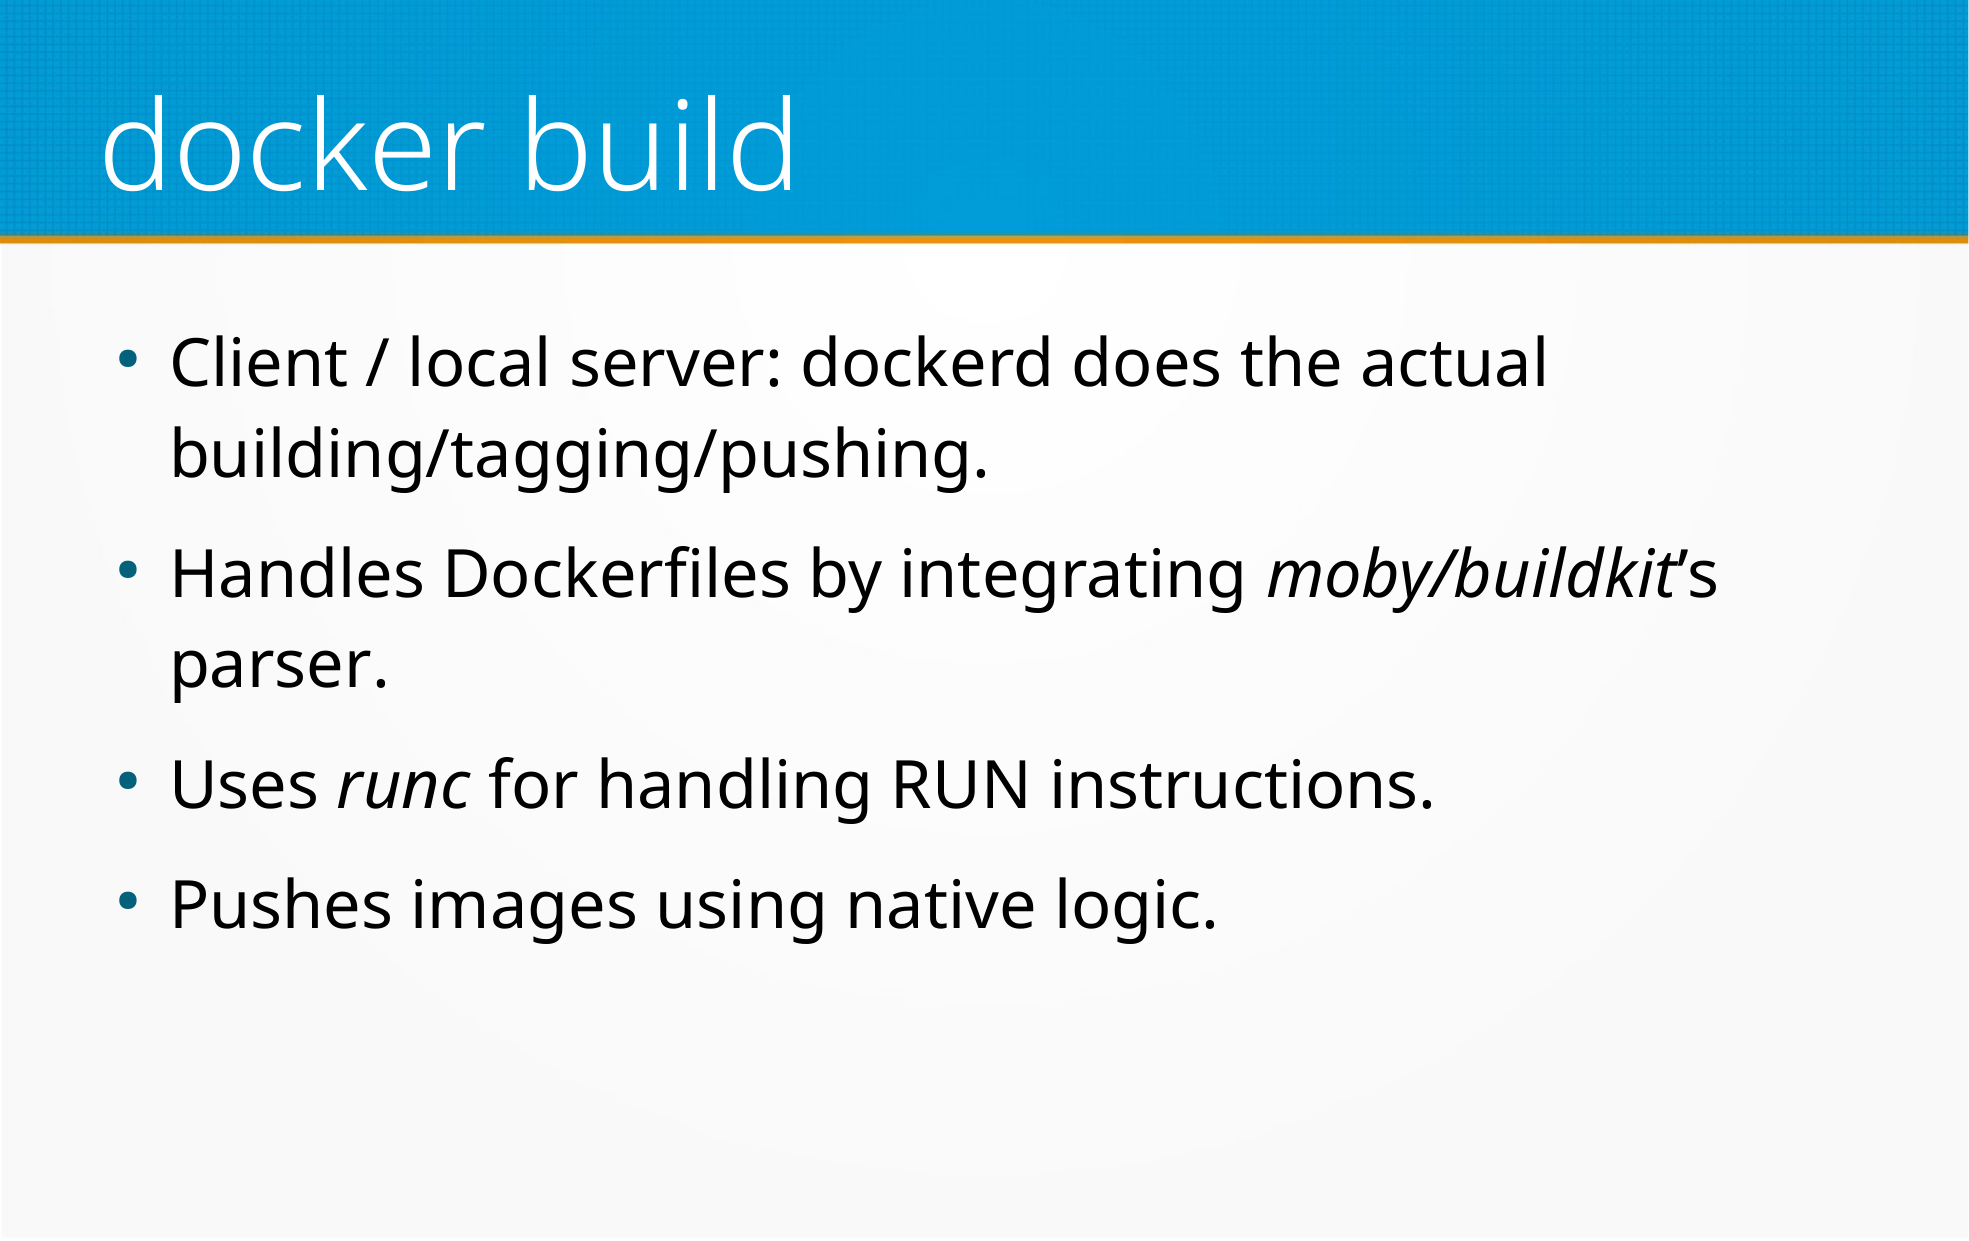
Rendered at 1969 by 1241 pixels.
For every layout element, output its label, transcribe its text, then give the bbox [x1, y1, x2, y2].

picture [0, 233, 1969, 1241]
list Client / local server: dockerd does the actual building/tagging/pushing. Handles Dockerfiles by integrating moby/buildkit’s parser. Uses runc for handling RUN instructions. Pushes images using native logic. [98, 315, 1861, 1081]
title docker build [98, 19, 1870, 227]
